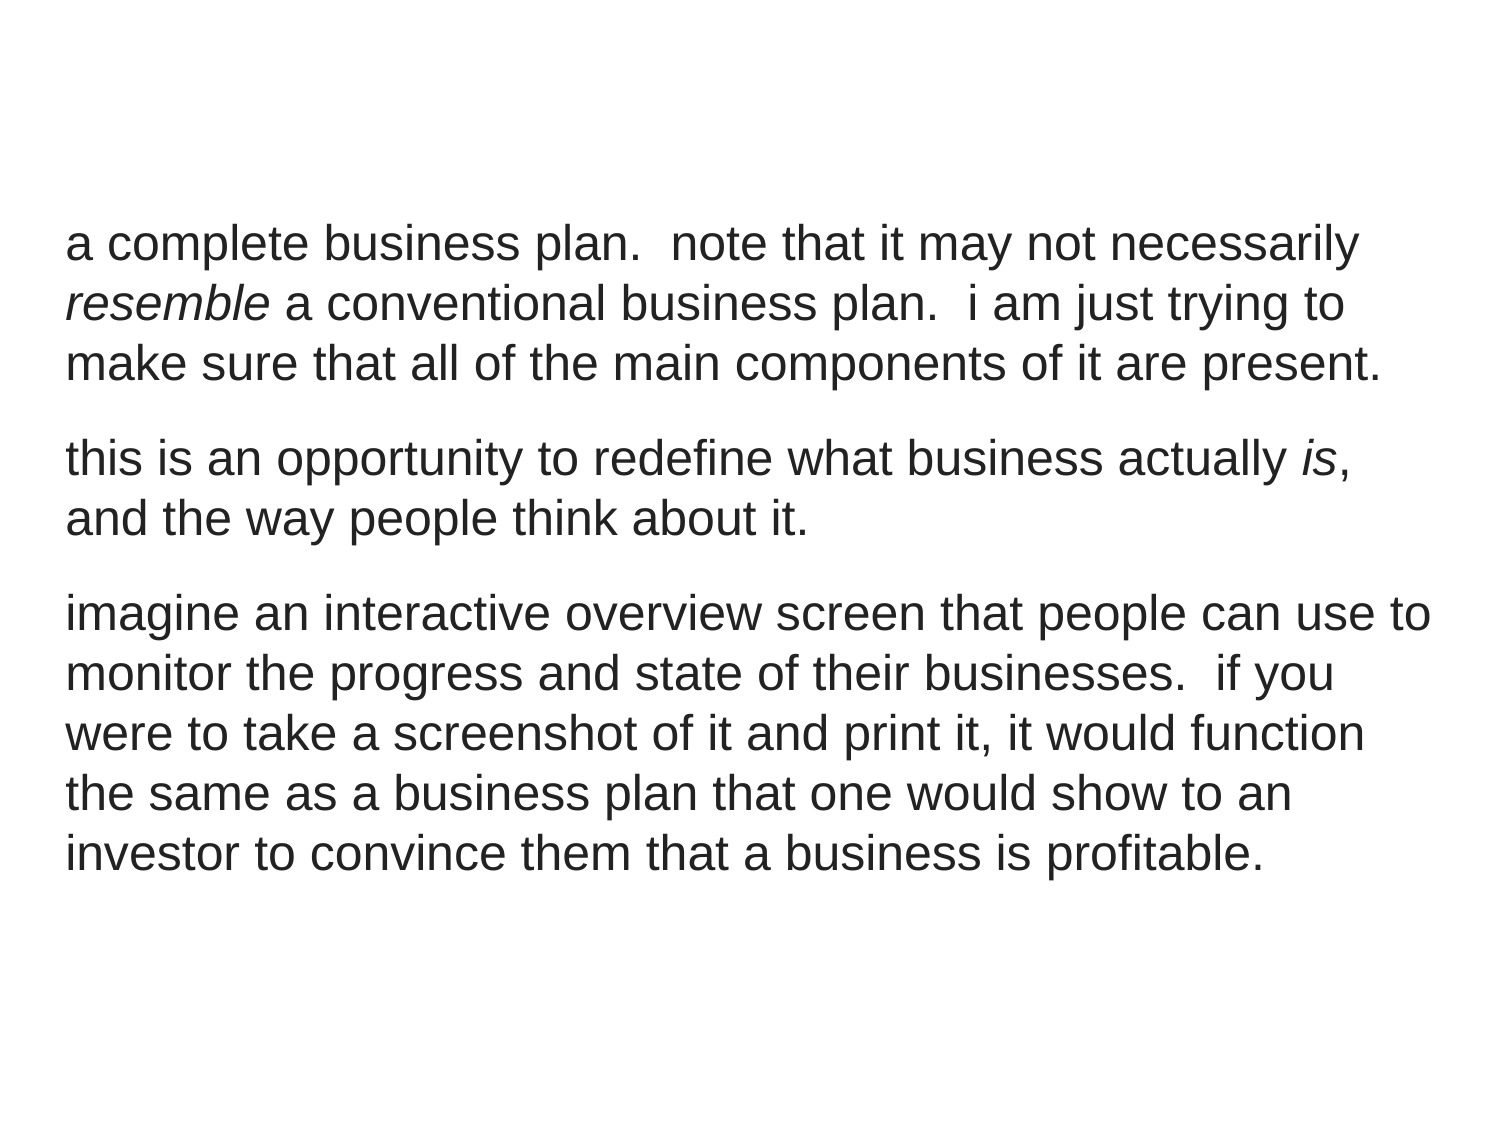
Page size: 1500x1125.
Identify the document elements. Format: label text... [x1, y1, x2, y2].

text_box a complete business plan. note that it may not necessarily resemble a conventional business plan. i am just trying to make sure that all of the main components of it are present. this is an opportunity to redefine what business actually is, and the way people think about it. imagine an interactive overview screen that people can use to monitor the progress and state of their businesses. if you were to take a screenshot of it and print it, it would function the same as a business plan that one would show to an investor to convince them that a business is profitable. [50, 195, 1450, 930]
